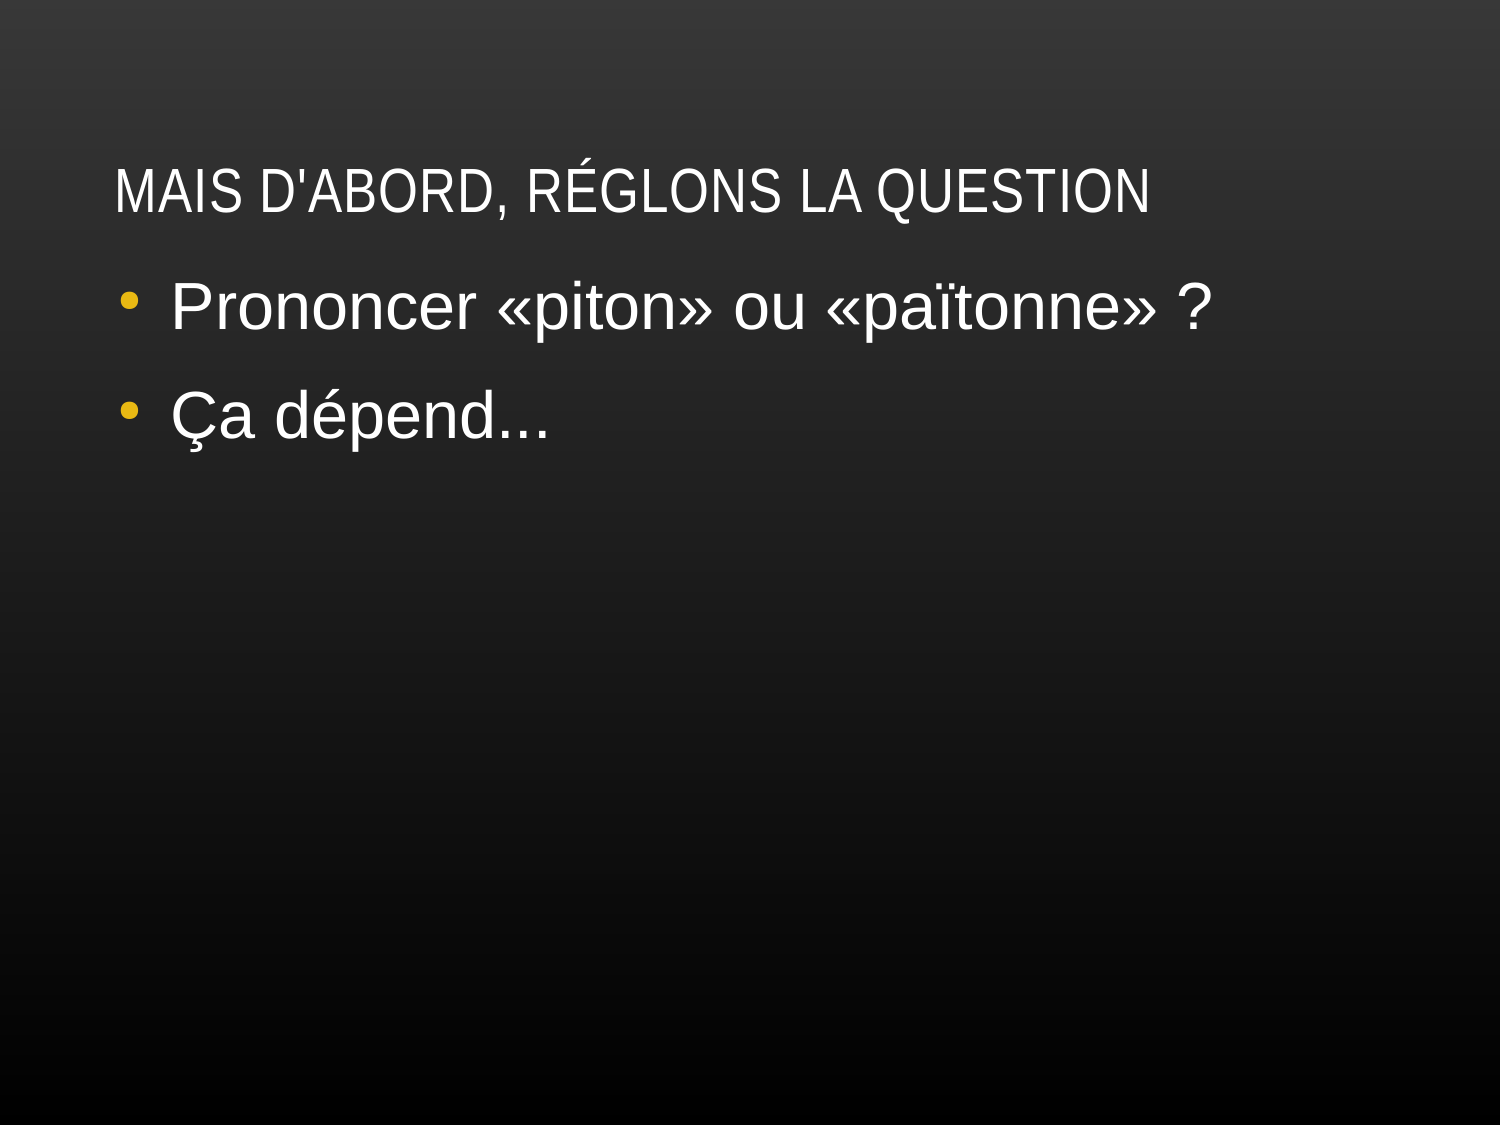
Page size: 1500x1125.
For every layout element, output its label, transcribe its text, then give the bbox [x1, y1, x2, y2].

list Prononcer «piton» ou «païtonne» ? Ça dépend... [99, 262, 1400, 1005]
title Mais d'abord, réglons la question [99, 45, 1400, 233]
